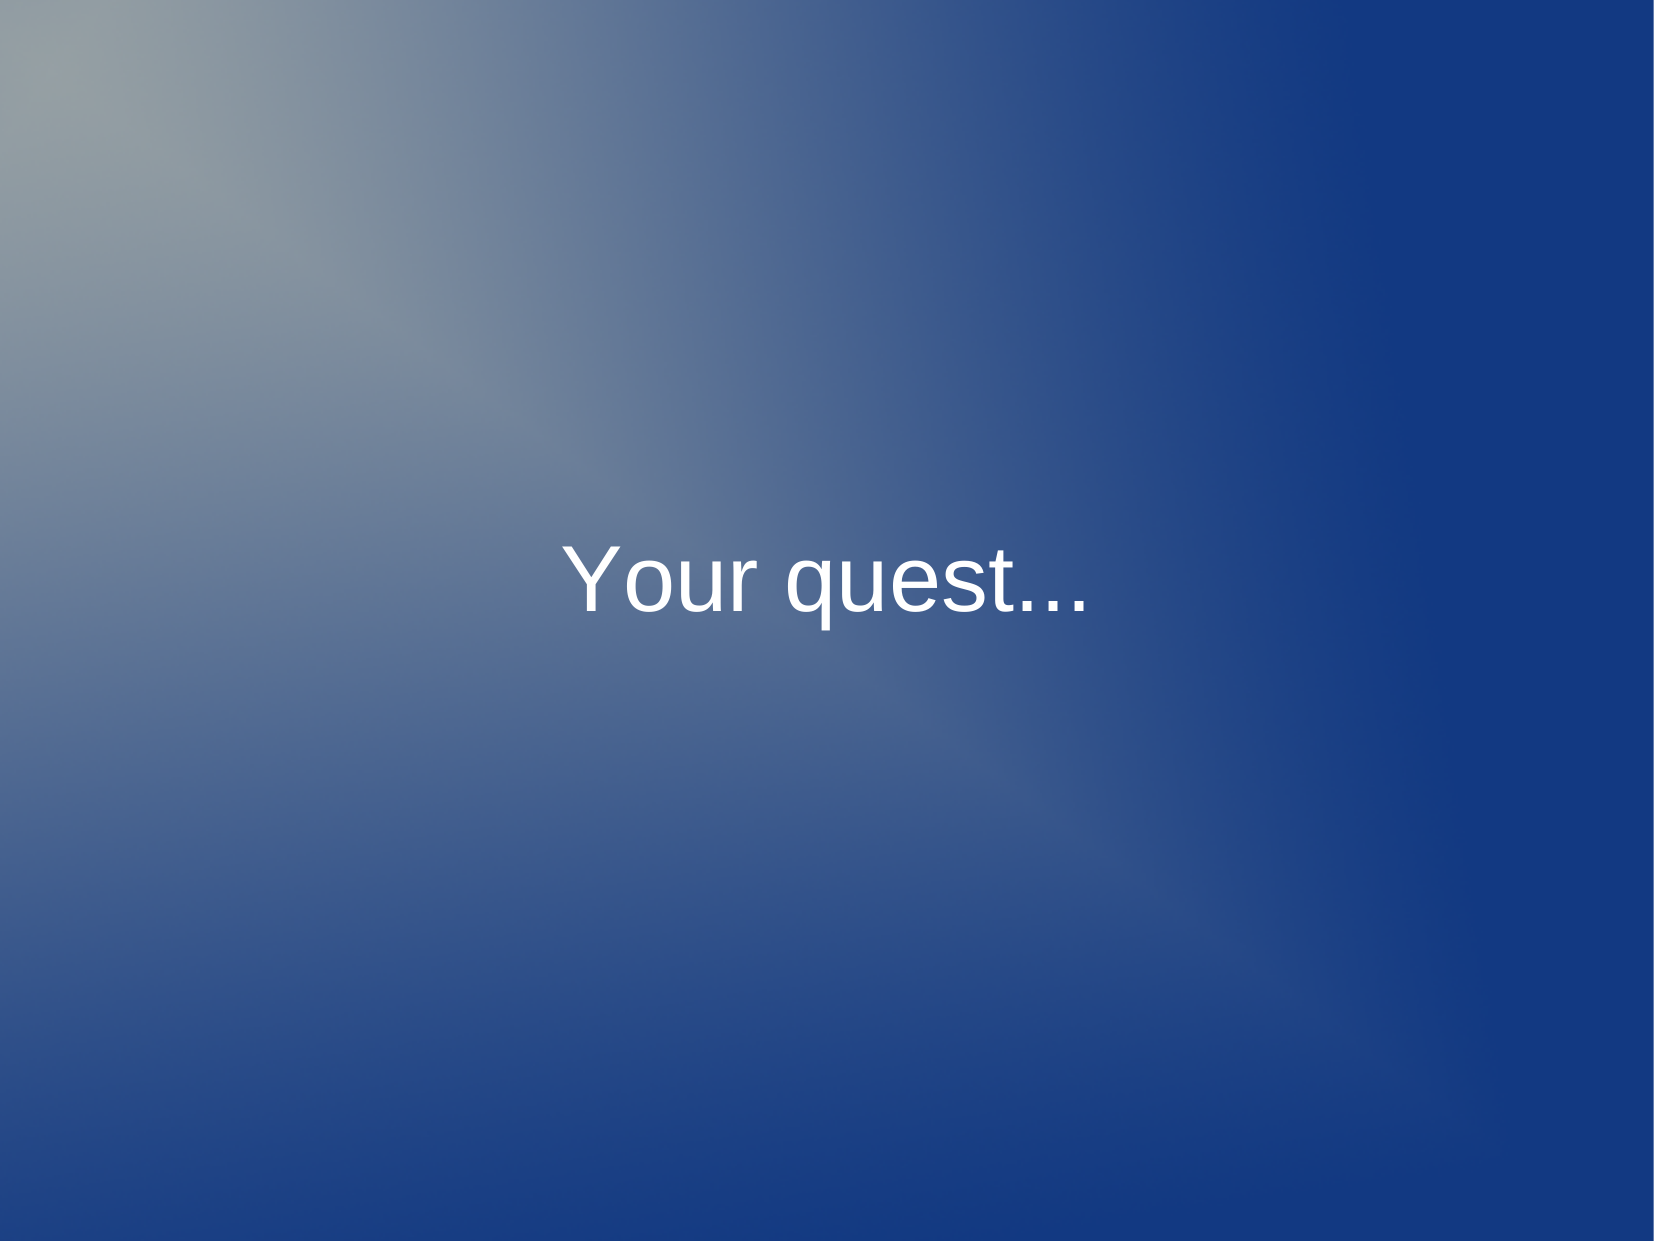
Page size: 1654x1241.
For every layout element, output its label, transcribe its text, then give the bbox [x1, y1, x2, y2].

subtitle Your quest... [82, 56, 1571, 1102]
picture [0, 0, 1654, 1241]
